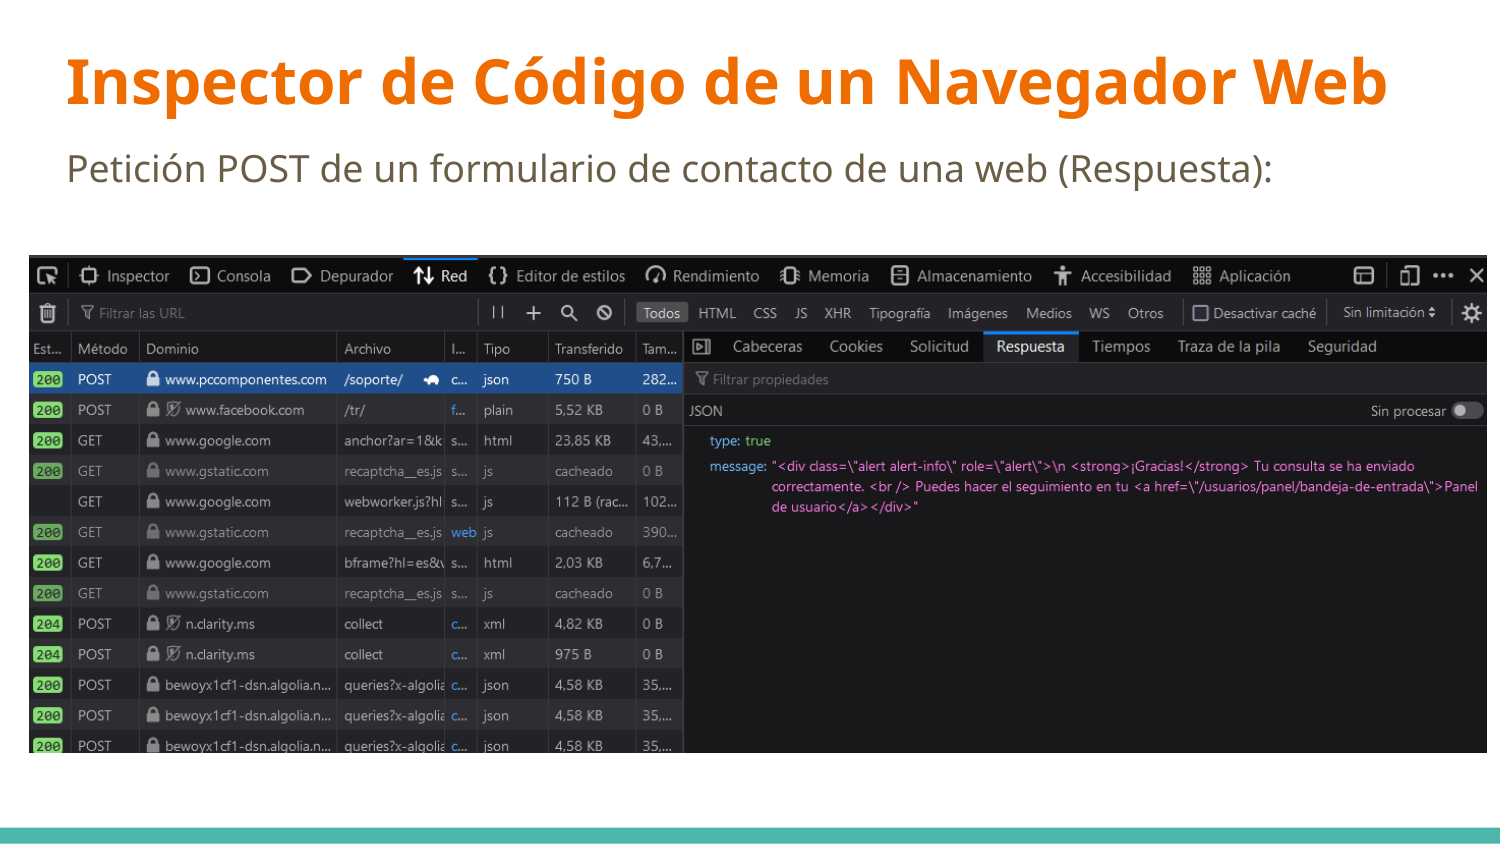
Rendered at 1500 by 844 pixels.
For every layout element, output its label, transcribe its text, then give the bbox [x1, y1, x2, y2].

title Inspector de Código de un Navegador Web [51, 23, 1449, 120]
picture [29, 255, 1487, 753]
list Petición POST de un formulario de contacto de una web (Respuesta): [51, 120, 1449, 255]
